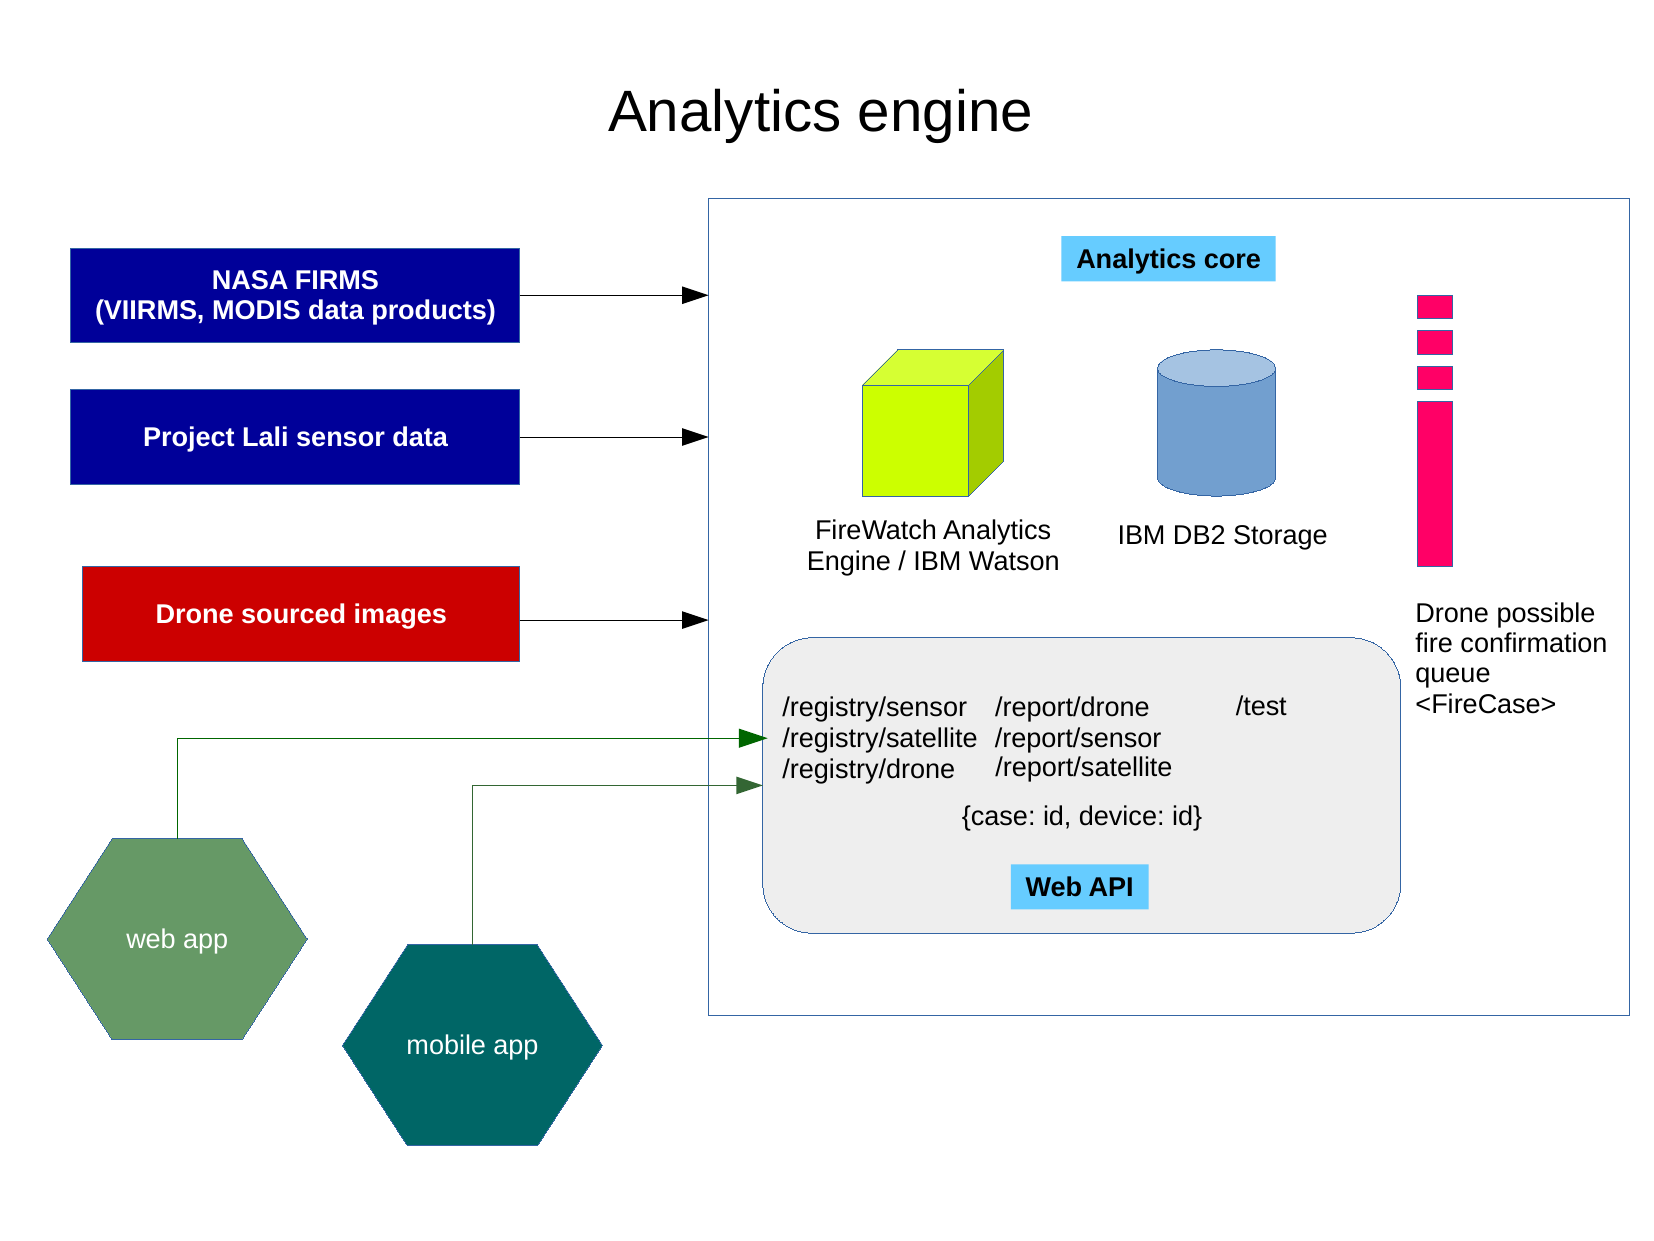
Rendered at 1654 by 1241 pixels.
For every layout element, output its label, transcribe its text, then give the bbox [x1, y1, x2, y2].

text_box Analytics core [1061, 236, 1276, 282]
text_box FireWatch Analytics Engine / IBM Watson [767, 507, 1099, 584]
text_box Project Lali sensor data [70, 389, 520, 485]
text_box /report/drone [980, 685, 1165, 731]
text_box [708, 739, 762, 785]
text_box /report/sensor [980, 715, 1177, 744]
text_box IBM DB2 Storage [1098, 512, 1347, 588]
text_box /registry/satellite /registry/drone [767, 716, 1028, 792]
text_box /report/satellite [980, 744, 1188, 790]
text_box NASA FIRMS (VIIRMS, MODIS data products) [70, 248, 520, 343]
text_box Drone sourced images [82, 566, 520, 662]
text_box [708, 736, 1630, 1016]
text_box /registry/sensor [767, 685, 980, 716]
text_box /test [1221, 683, 1328, 729]
text_box Drone possible fire confirmation queue <FireCase> [1400, 590, 1642, 736]
text_box mobile app [342, 944, 603, 1146]
title Analytics engine [437, 35, 1205, 187]
text_box {case: id, device: id} [762, 637, 1401, 934]
text_box Web API [1010, 864, 1149, 910]
text_box web app [47, 838, 308, 1040]
text_box [708, 198, 1630, 738]
